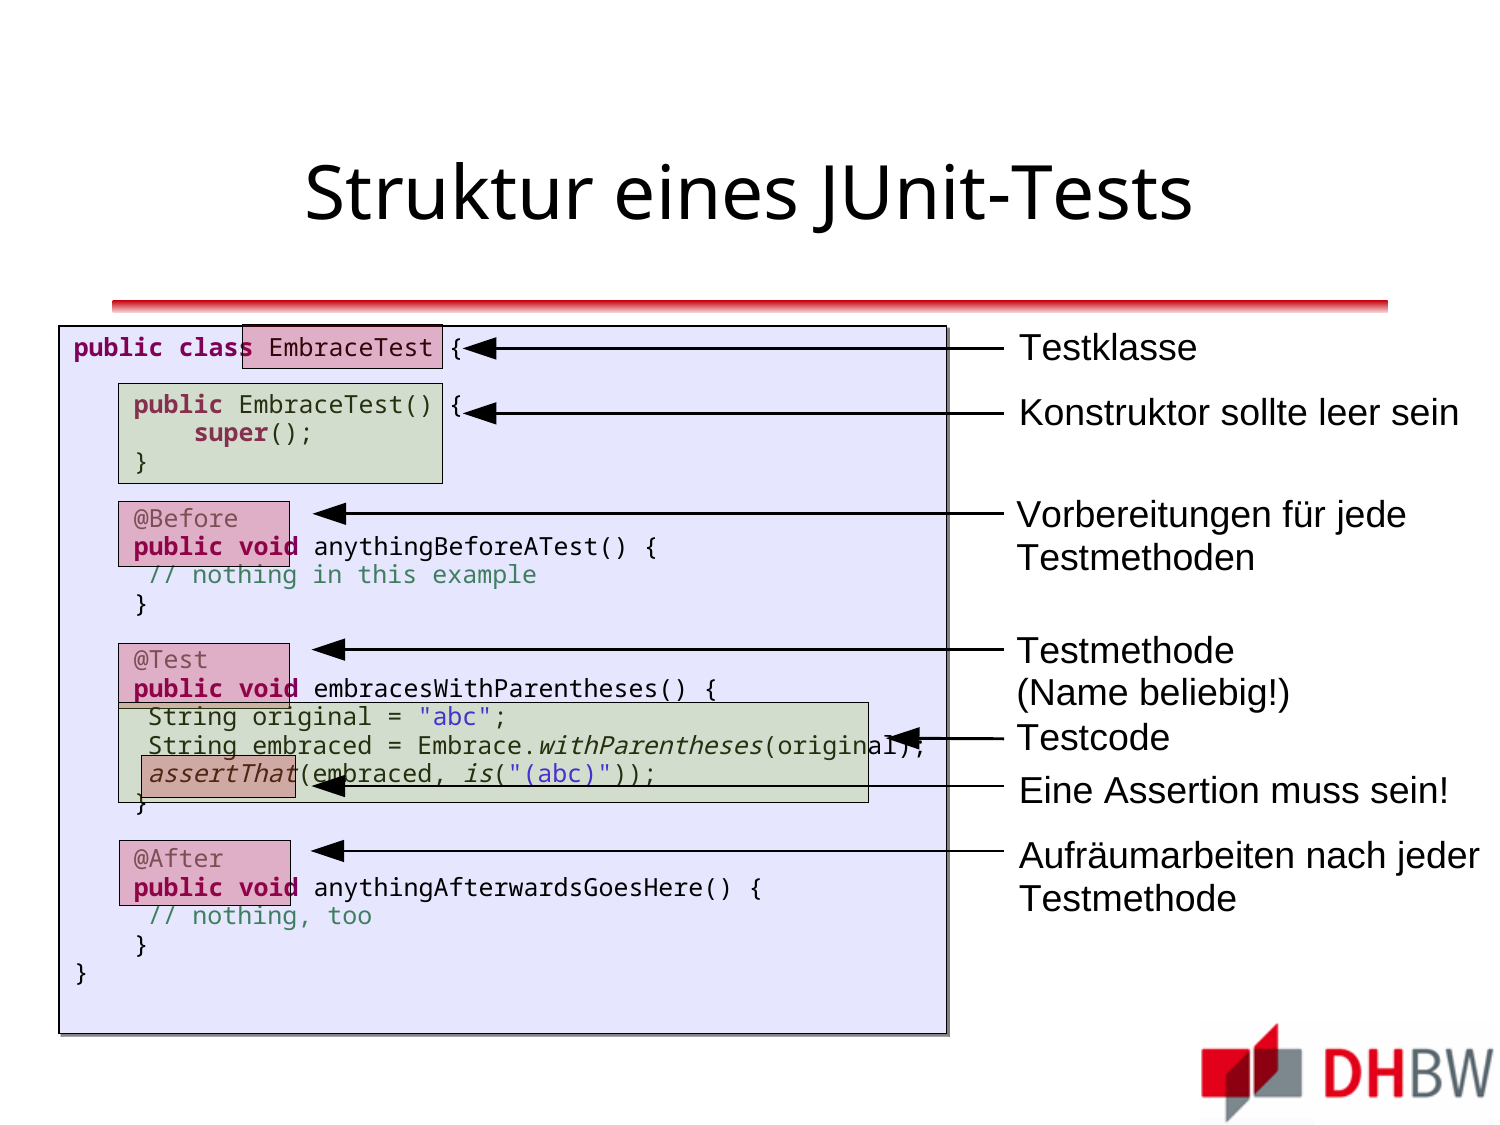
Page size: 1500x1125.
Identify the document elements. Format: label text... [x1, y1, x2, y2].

title Struktur eines JUnit-Tests [112, 27, 1387, 360]
text_box Aufräumarbeiten nach jeder Testmethode [1003, 826, 1496, 927]
text_box [118, 383, 443, 484]
text_box public class EmbraceTest { public EmbraceTest() { super(); } @Before public void anythingBeforeATest() { // nothing in this example } @Test public void embracesWithParentheses() { String original = "abc"; String embraced = Embrace.withParentheses(original); assertThat(embraced, is("(abc)")); } @After public void anythingAfterwardsGoesHere() { // nothing, too } } [59, 326, 947, 1034]
text_box [118, 501, 290, 567]
text_box Eine Assertion muss sein! [1003, 761, 1464, 820]
text_box Testcode [1001, 708, 1186, 767]
text_box [119, 840, 291, 906]
text_box Konstruktor sollte leer sein [1003, 383, 1475, 442]
text_box Testmethode (Name beliebig!) [1001, 621, 1305, 722]
title Struktur eines JUnit-Tests [947, 350, 1003, 360]
picture [1200, 1021, 1495, 1125]
text_box Vorbereitungen für jede Testmethoden [1001, 485, 1423, 587]
text_box [242, 324, 443, 369]
text_box Testklasse [1003, 318, 1213, 377]
text_box [118, 643, 869, 803]
